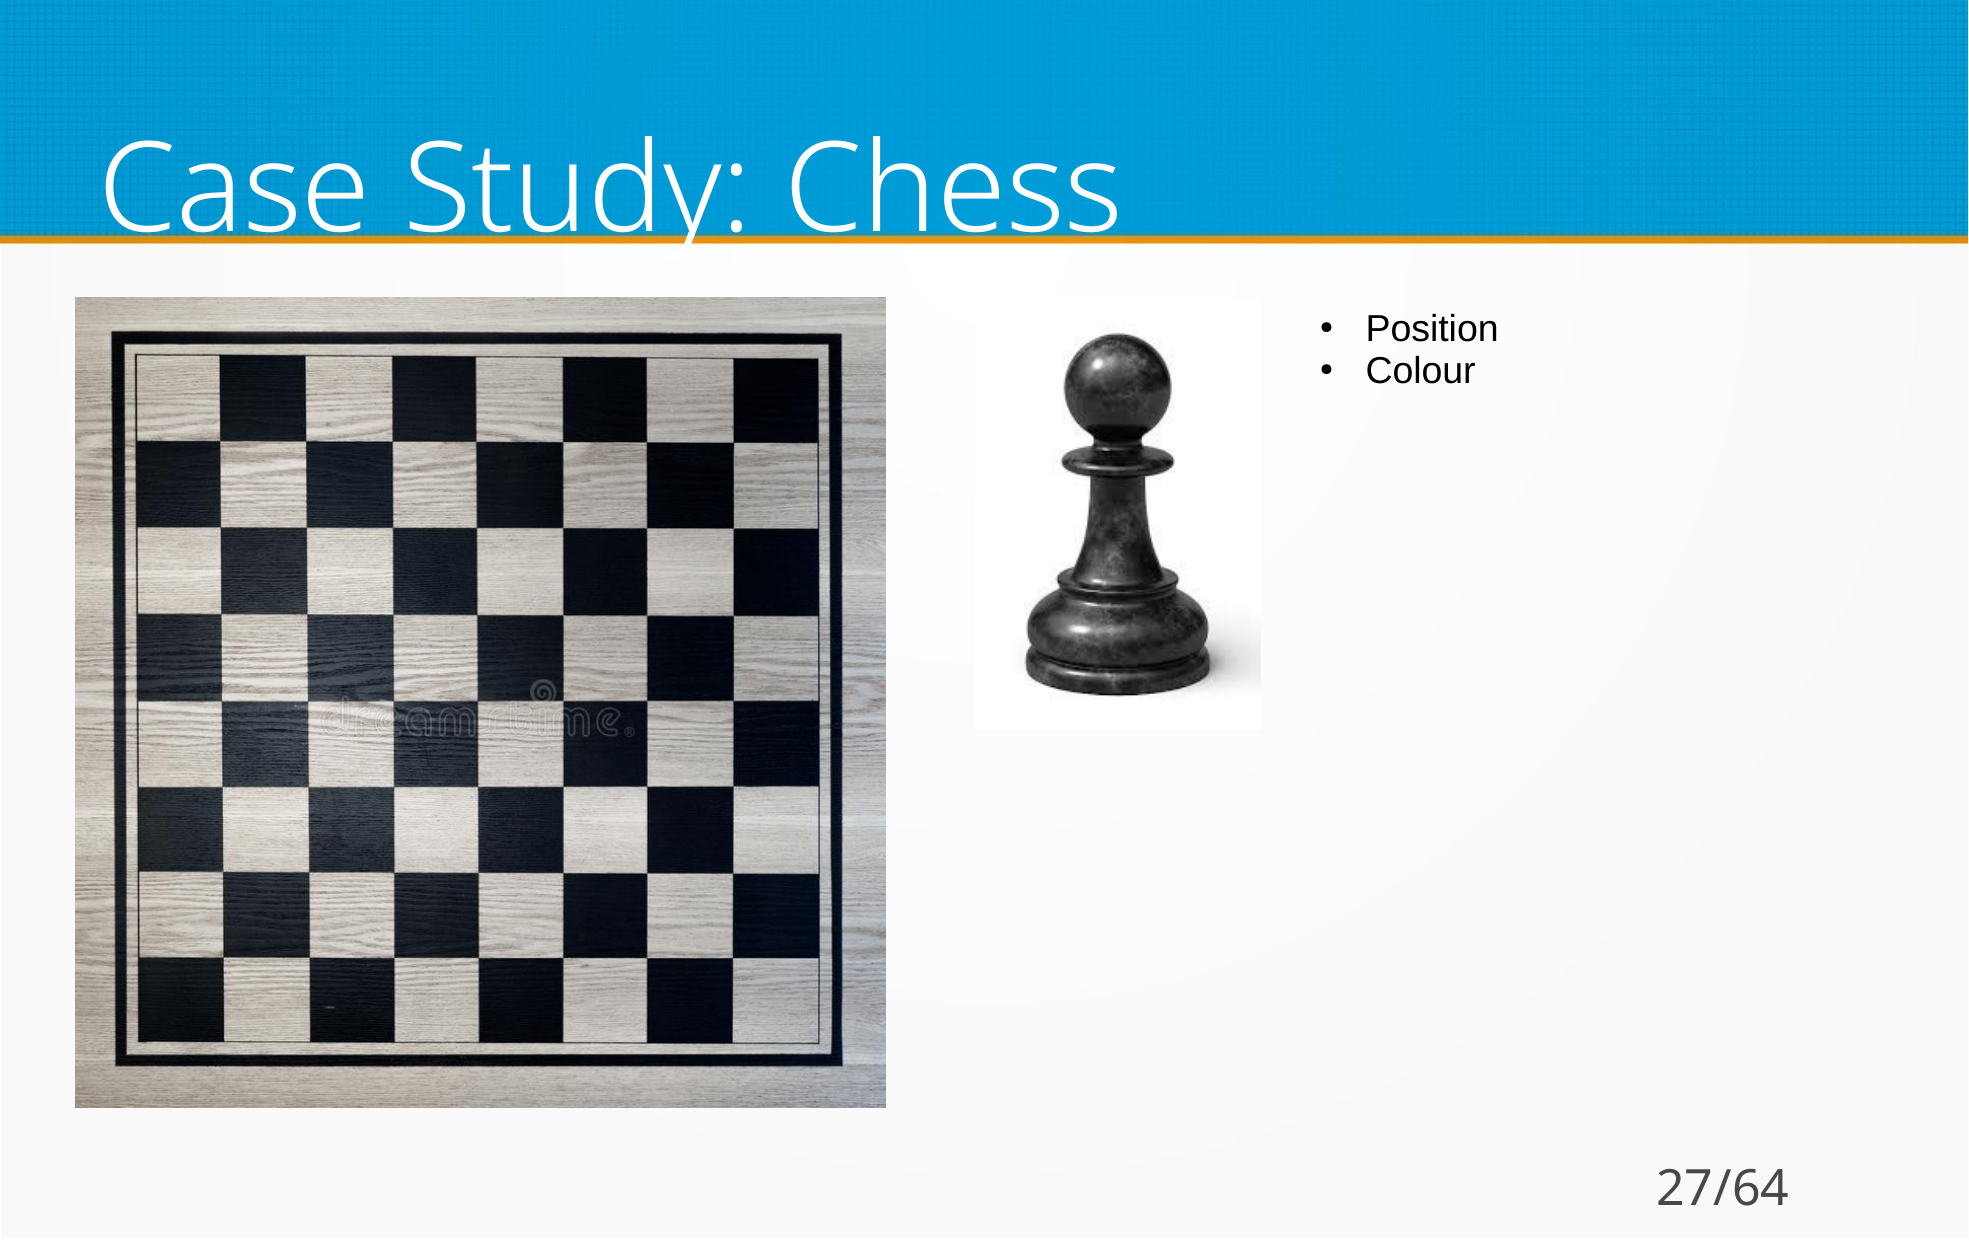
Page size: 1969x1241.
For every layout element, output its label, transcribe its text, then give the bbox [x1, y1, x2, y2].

text_box Position Colour [1305, 300, 1831, 399]
title Case Study: Chess [98, 49, 1870, 257]
picture [0, 233, 1969, 1241]
